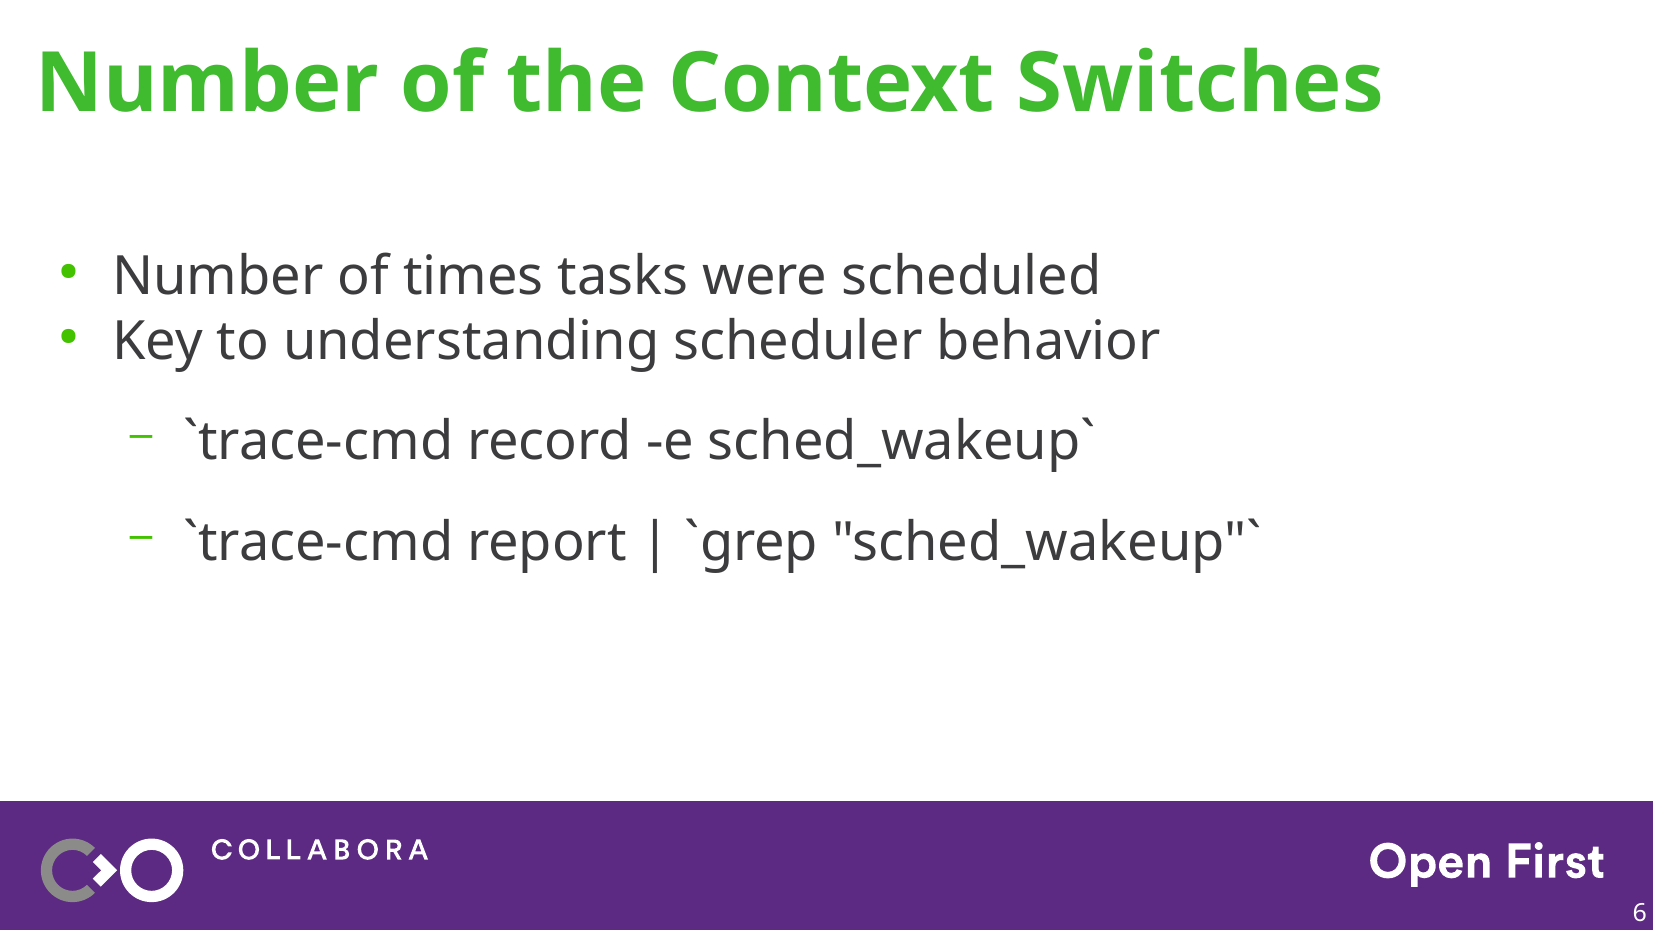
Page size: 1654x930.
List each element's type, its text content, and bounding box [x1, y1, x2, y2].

list Number of times tasks were scheduled Key to understanding scheduler behavior `trace-cmd record -e sched_wakeup` `trace-cmd report | `grep "sched_wakeup"` [41, 240, 1613, 804]
title Number of the Context Switches [35, 28, 1608, 192]
